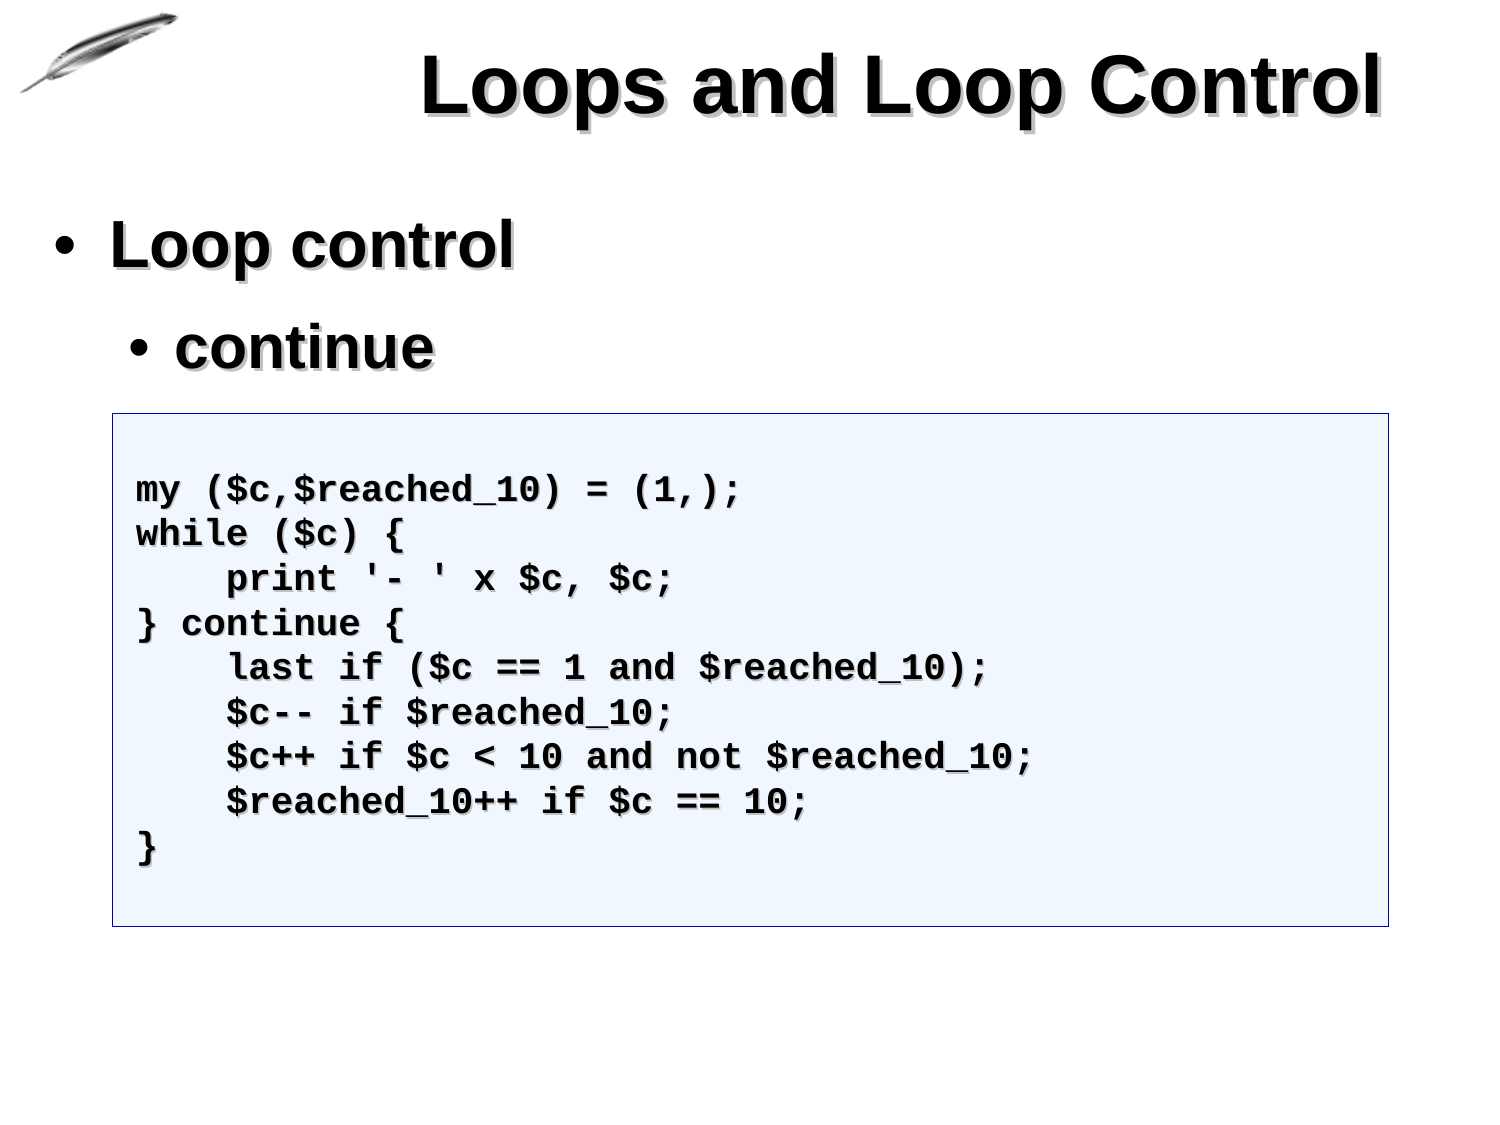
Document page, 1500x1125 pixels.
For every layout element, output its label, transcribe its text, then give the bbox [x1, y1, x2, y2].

title Loops and Loop Control [419, 0, 1459, 179]
picture [16, 11, 184, 95]
text_box my ($c,$reached_10) = (1,); while ($c) { print '- ' x $c, $c; } continue { last if ($c == 1 and $reached_10); $c-- if $reached_10; $c++ if $c < 10 and not $reached_10; $reached_10++ if $c == 10; } [112, 413, 1389, 927]
list Loop control continue [53, 207, 1447, 1084]
